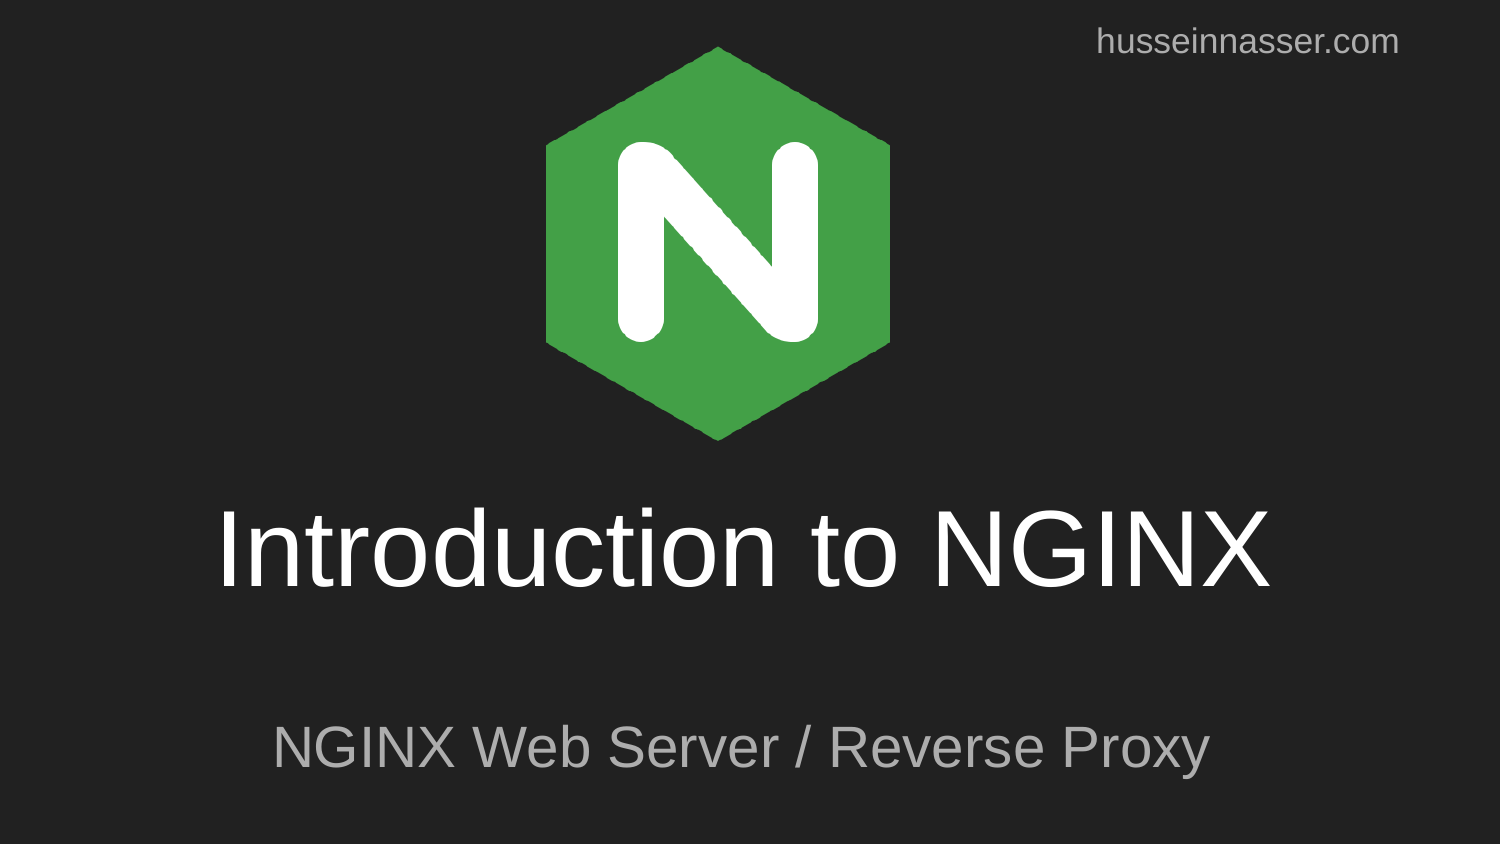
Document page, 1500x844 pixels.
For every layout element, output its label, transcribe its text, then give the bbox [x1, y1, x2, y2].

title Introduction to NGINX [142, 458, 1346, 625]
subtitle NGINX Web Server / Reverse Proxy [51, 699, 1449, 830]
subtitle husseinnasser.com [1002, 6, 1495, 121]
picture [500, 24, 935, 459]
